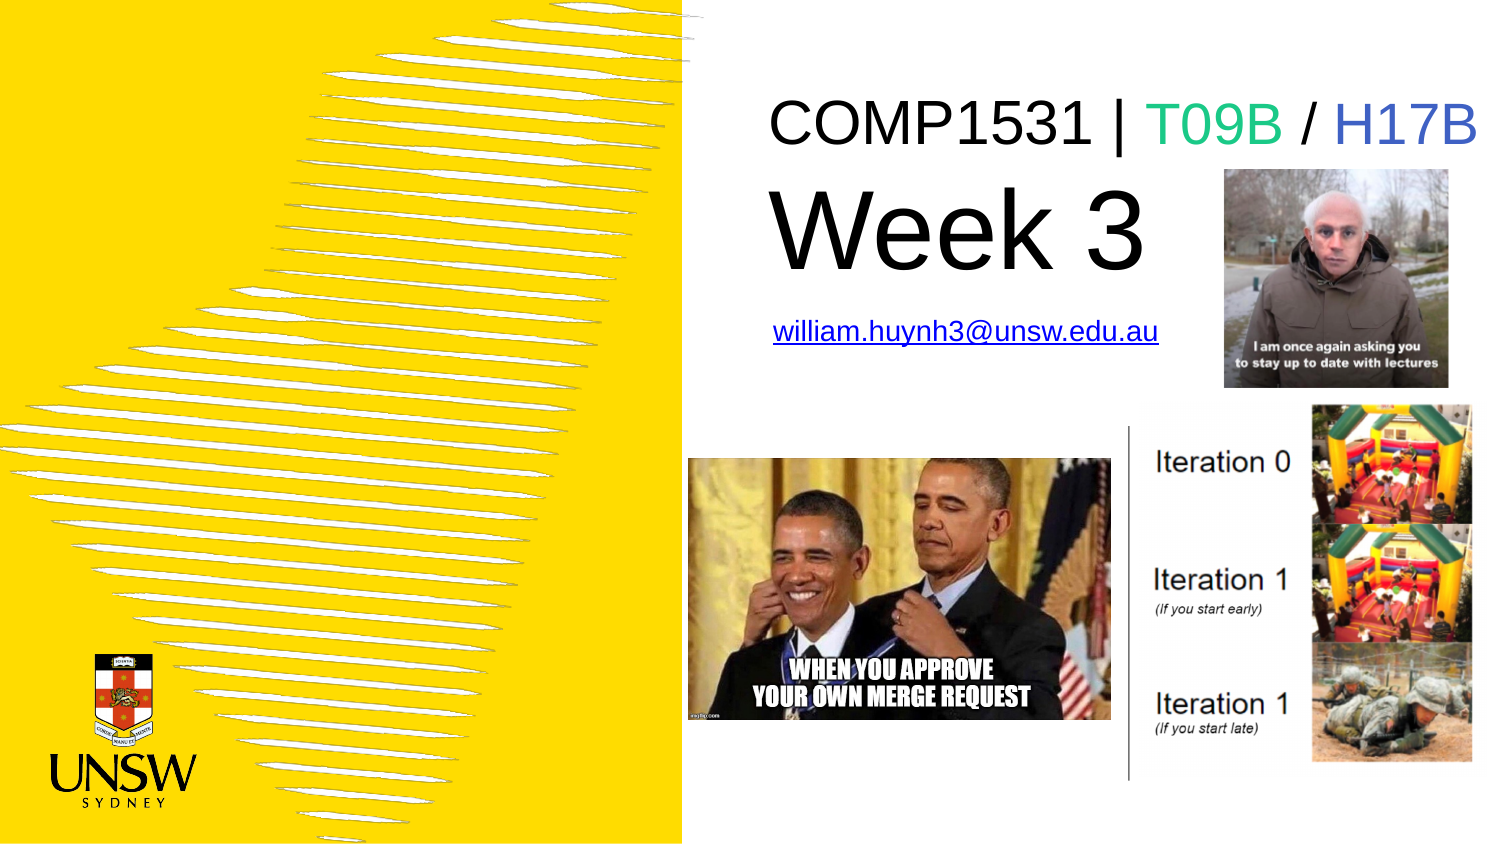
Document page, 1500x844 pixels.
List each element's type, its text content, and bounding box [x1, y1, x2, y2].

title COMP1531 | T09B / H17B Week 3 [682, 0, 1500, 298]
text_box william.huynh3@unsw.edu.au [758, 297, 1449, 398]
picture [1139, 401, 1487, 777]
picture [1223, 169, 1449, 388]
picture [0, 0, 1111, 844]
